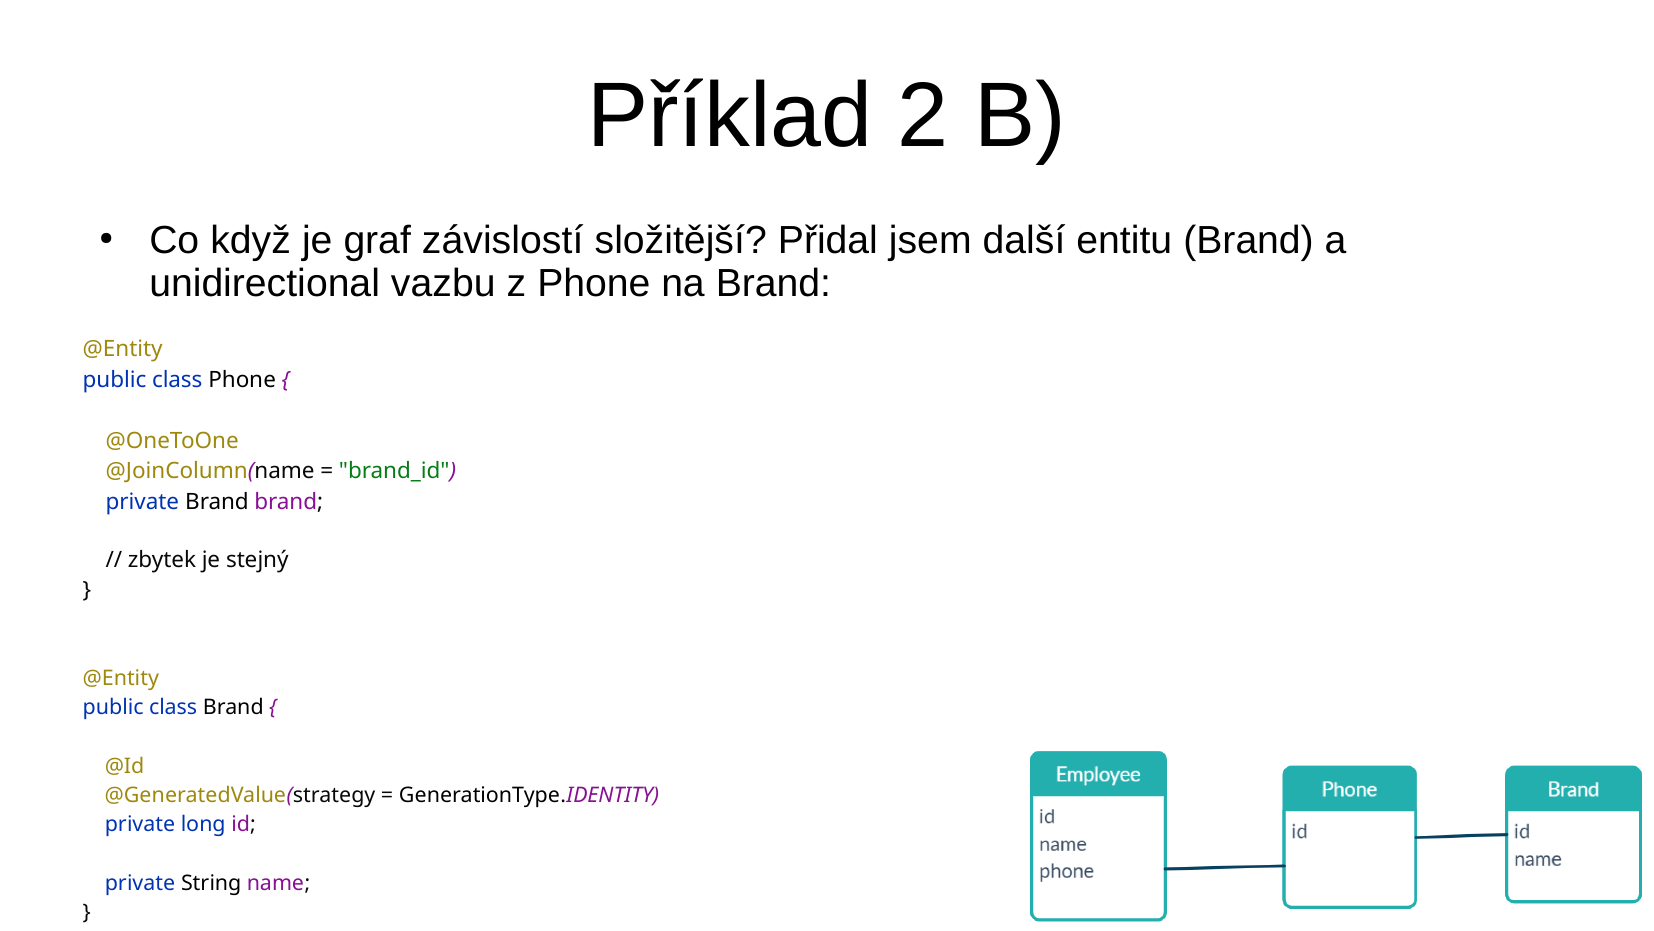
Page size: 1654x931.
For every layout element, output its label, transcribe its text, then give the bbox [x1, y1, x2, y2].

title Příklad 2 B) [82, 37, 1571, 193]
list Co když je graf závislostí složitější? Přidal jsem další entitu (Brand) a unidirectional vazbu z Phone na Brand: @Entity public class Phone { @OneToOne @JoinColumn(name = "brand_id") private Brand brand; // zbytek je stejný } @Entity public class Brand { @Id @GeneratedValue(strategy = GenerationType.IDENTITY) private long id; private String name; } [82, 217, 1571, 931]
picture [1018, 734, 1654, 931]
